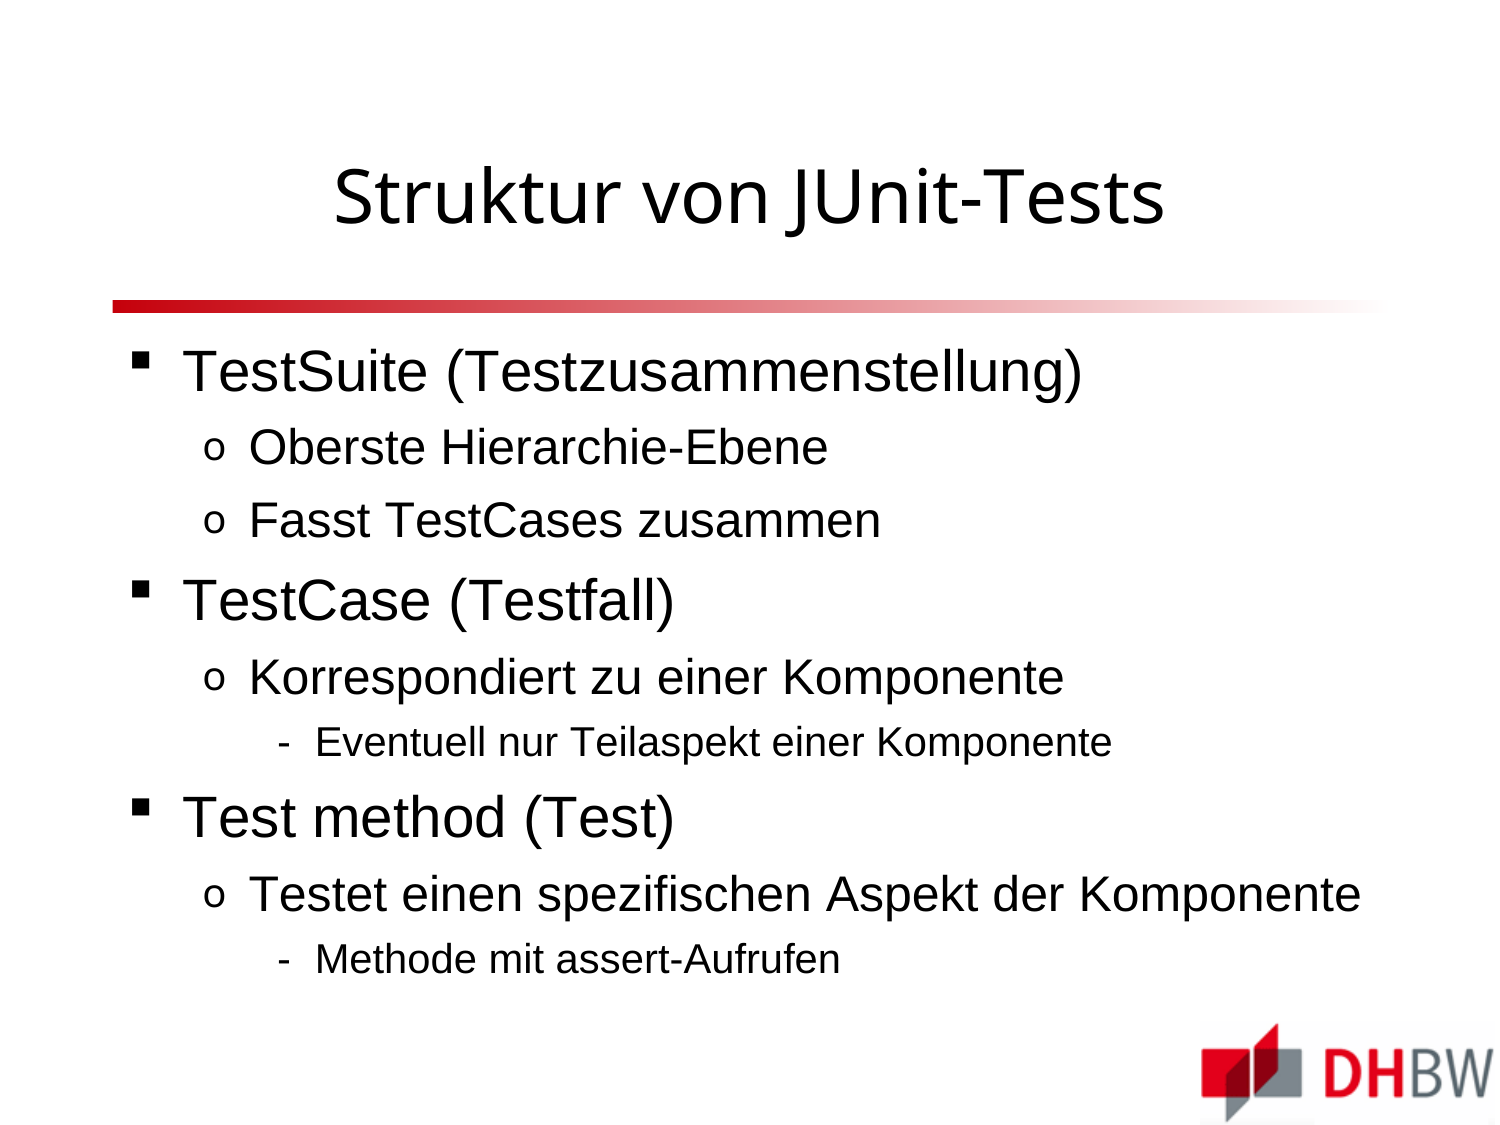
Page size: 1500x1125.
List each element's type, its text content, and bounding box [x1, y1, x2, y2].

title Struktur von JUnit-Tests [112, 99, 1388, 288]
list TestSuite (Testzusammenstellung) Oberste Hierarchie-Ebene Fasst TestCases zusammen TestCase (Testfall) Korrespondiert zu einer Komponente Eventuell nur Teilaspekt einer Komponente Test method (Test) Testet einen spezifischen Aspekt der Komponente Methode mit assert-Aufrufen [112, 324, 1388, 1051]
picture [1200, 1021, 1495, 1125]
